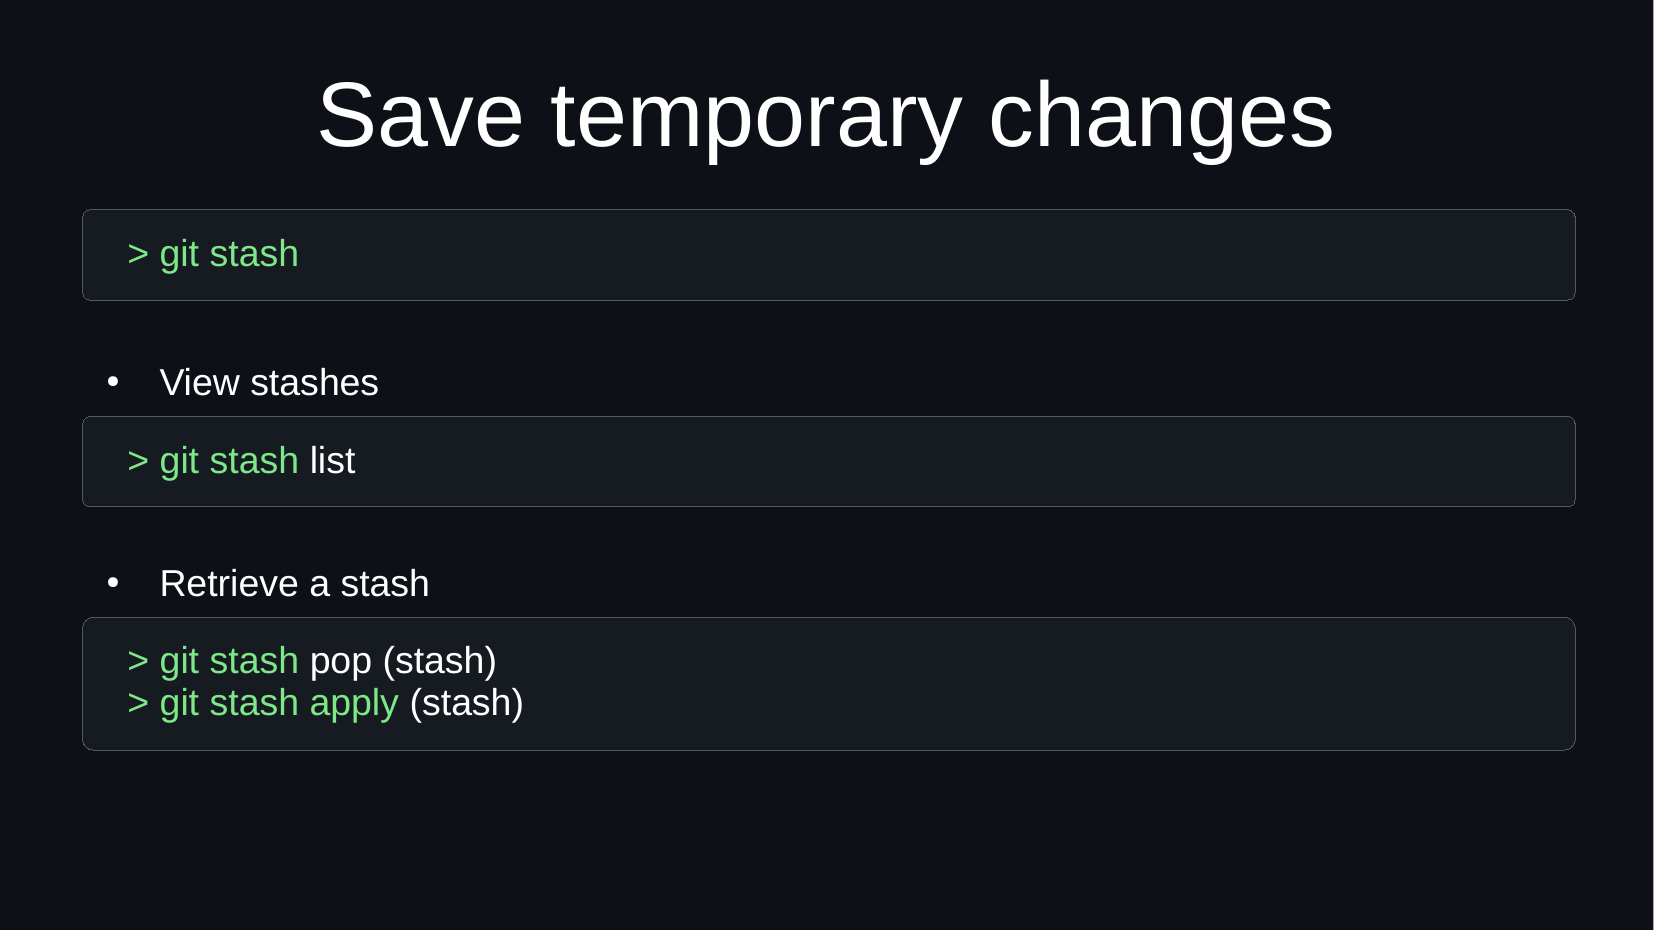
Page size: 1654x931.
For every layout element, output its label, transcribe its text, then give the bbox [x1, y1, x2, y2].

text_box > git stash pop (stash) > git stash apply (stash) [112, 632, 1576, 732]
title Save temporary changes [82, 37, 1571, 193]
list Retrieve a stash [88, 562, 1577, 651]
text_box > git stash [112, 225, 1576, 324]
text_box [82, 617, 1576, 751]
text_box > git stash list [112, 431, 1576, 531]
text_box [82, 209, 1576, 301]
text_box [82, 416, 1576, 507]
list View stashes [88, 361, 1577, 451]
